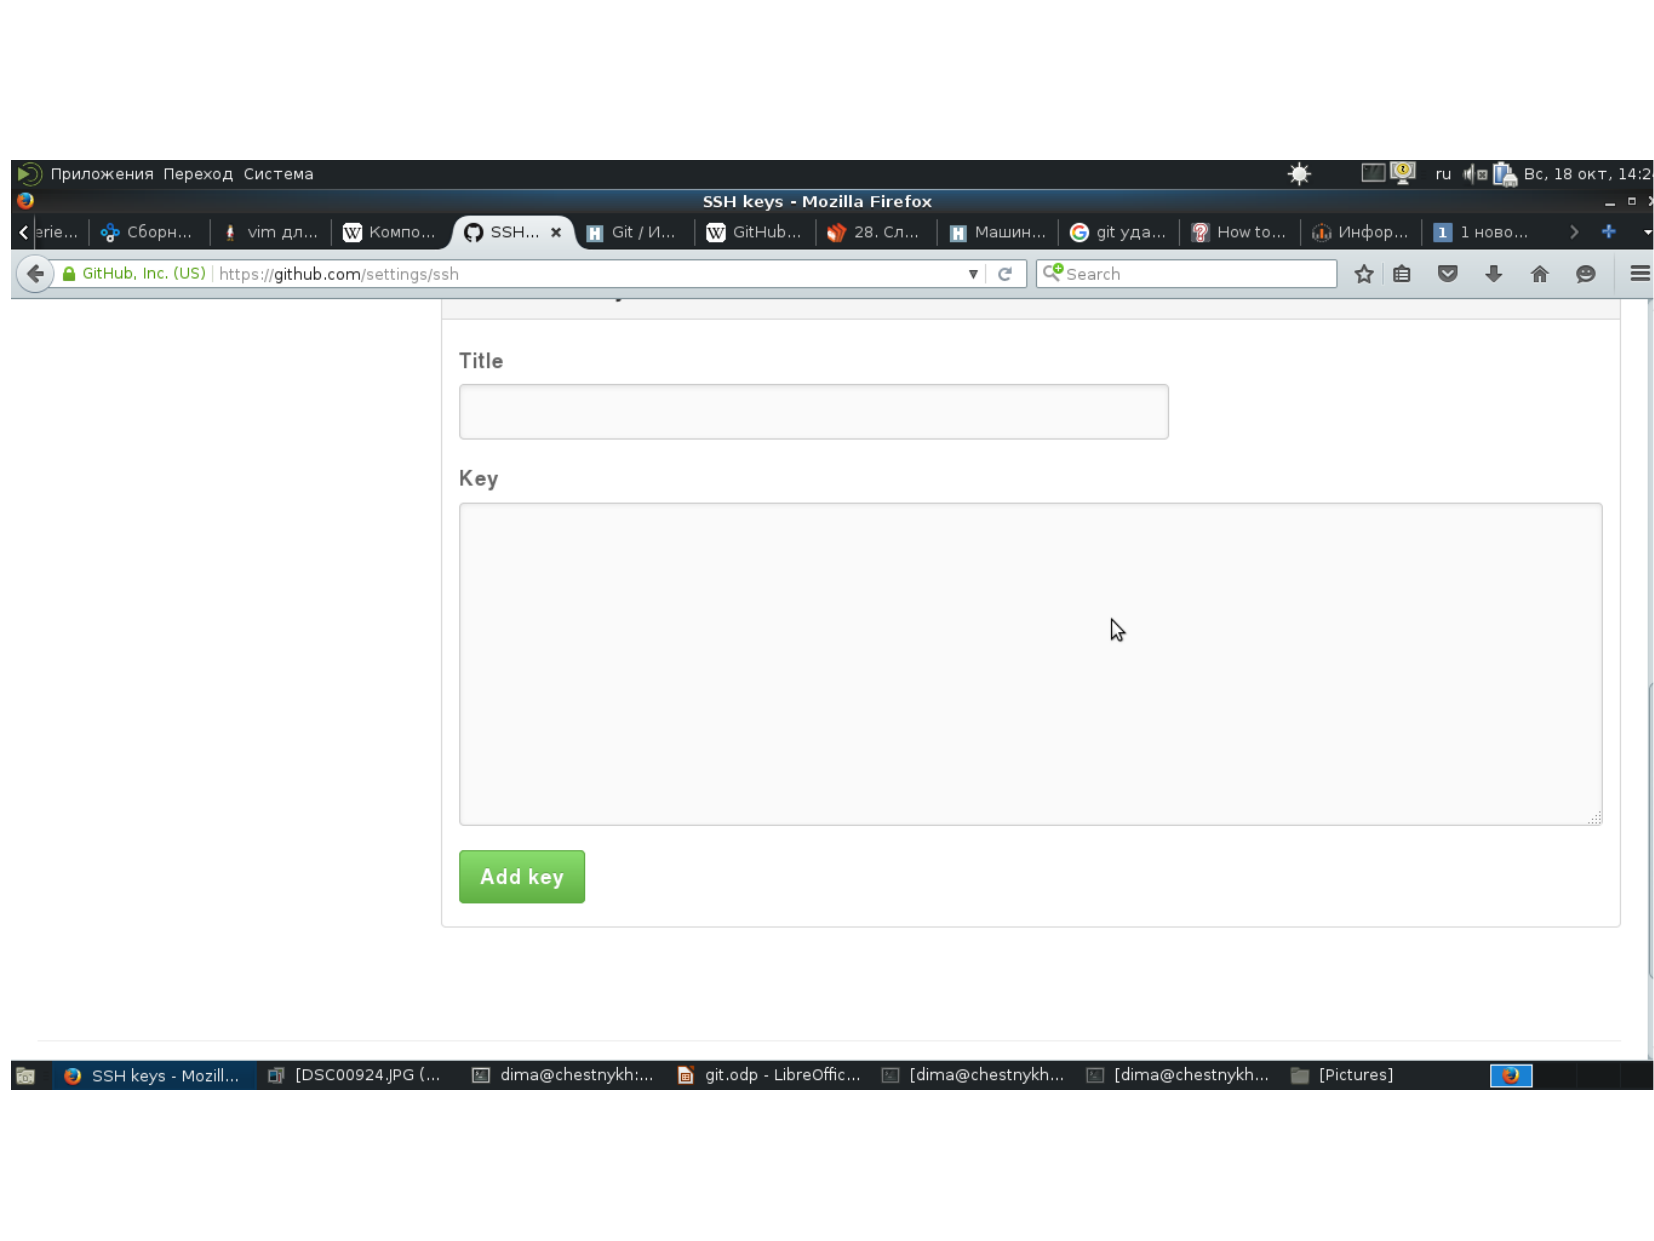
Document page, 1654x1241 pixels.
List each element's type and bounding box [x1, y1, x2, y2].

picture [11, 160, 1654, 1090]
